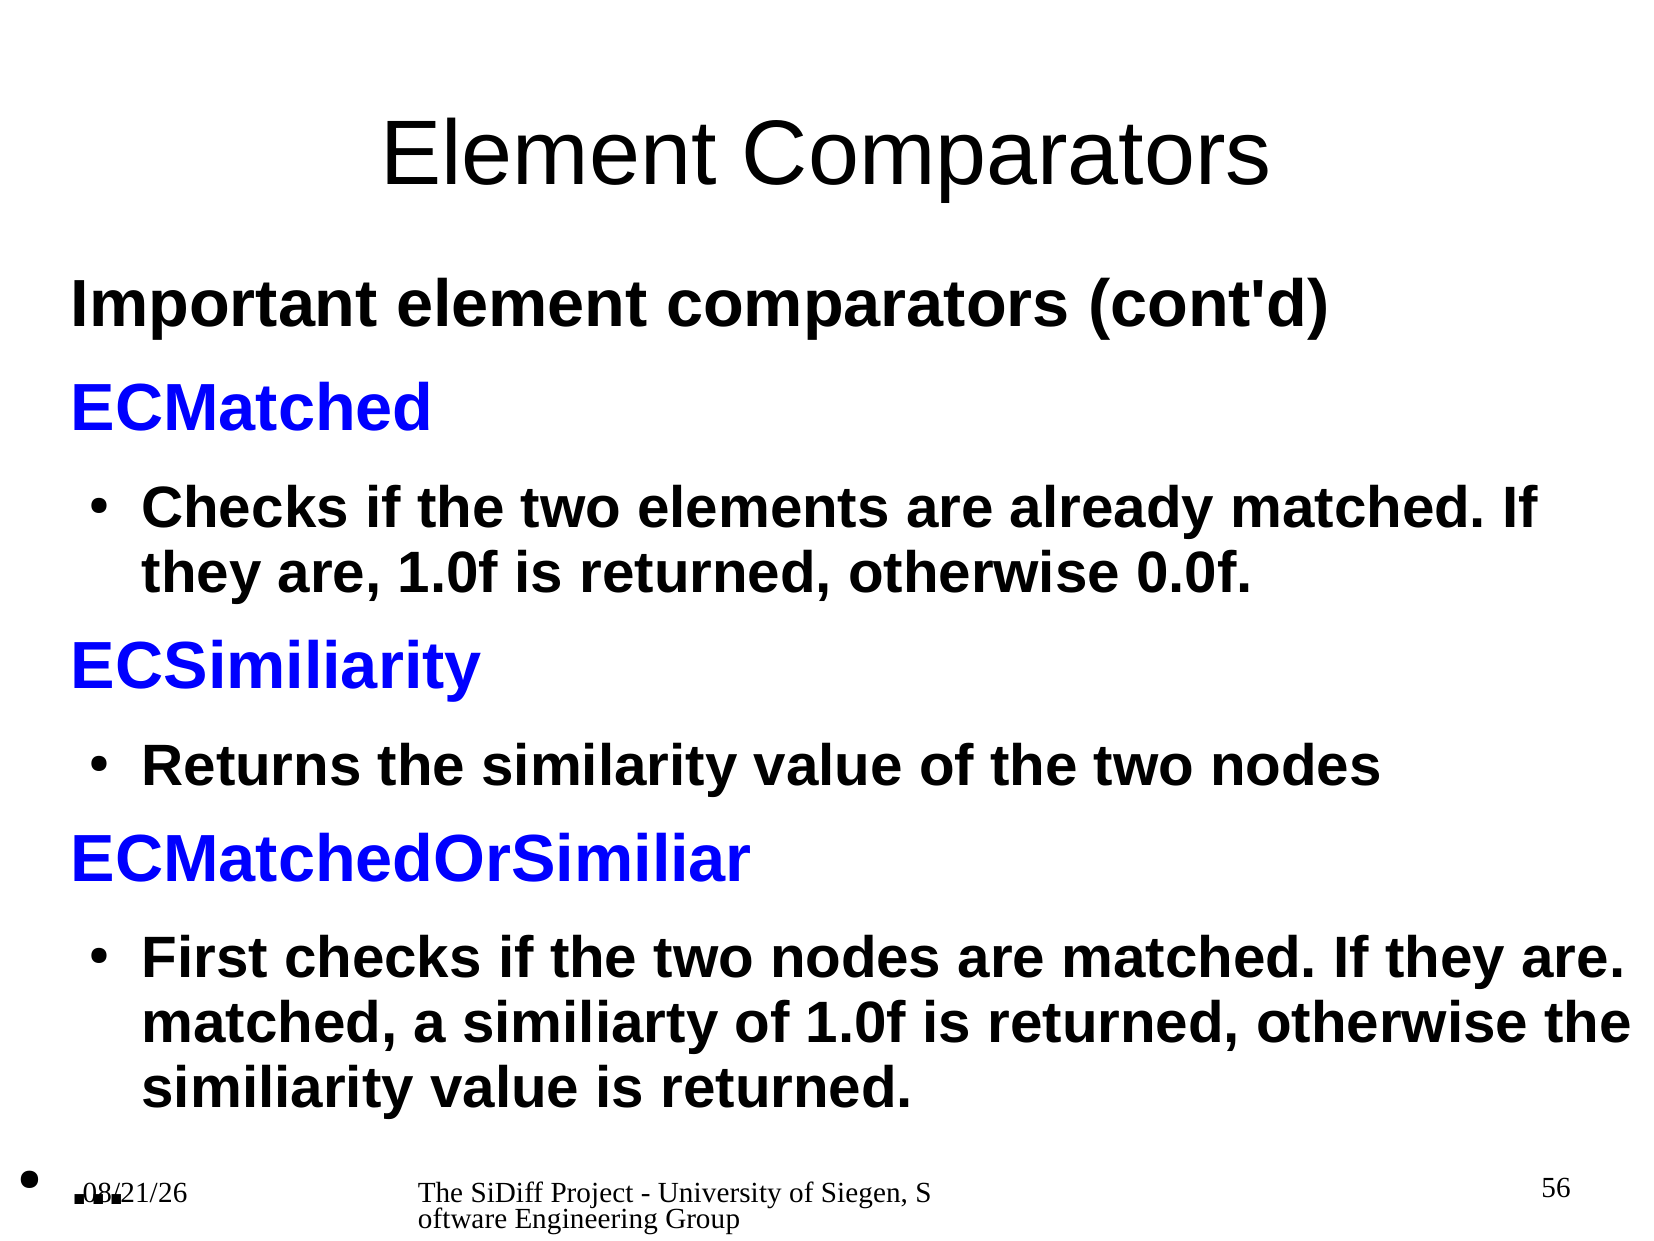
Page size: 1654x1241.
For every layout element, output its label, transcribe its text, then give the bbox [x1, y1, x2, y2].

list Important element comparators (cont'd) ECMatched Checks if the two elements are already matched. If they are, 1.0f is returned, otherwise 0.0f. ECSimiliarity Returns the similarity value of the two nodes ECMatchedOrSimiliar First checks if the two nodes are matched. If they are. matched, a similiarty of 1.0f is returned, otherwise the similiarity value is returned. ... [0, 265, 1654, 1219]
title Element Comparators [82, 49, 1571, 257]
